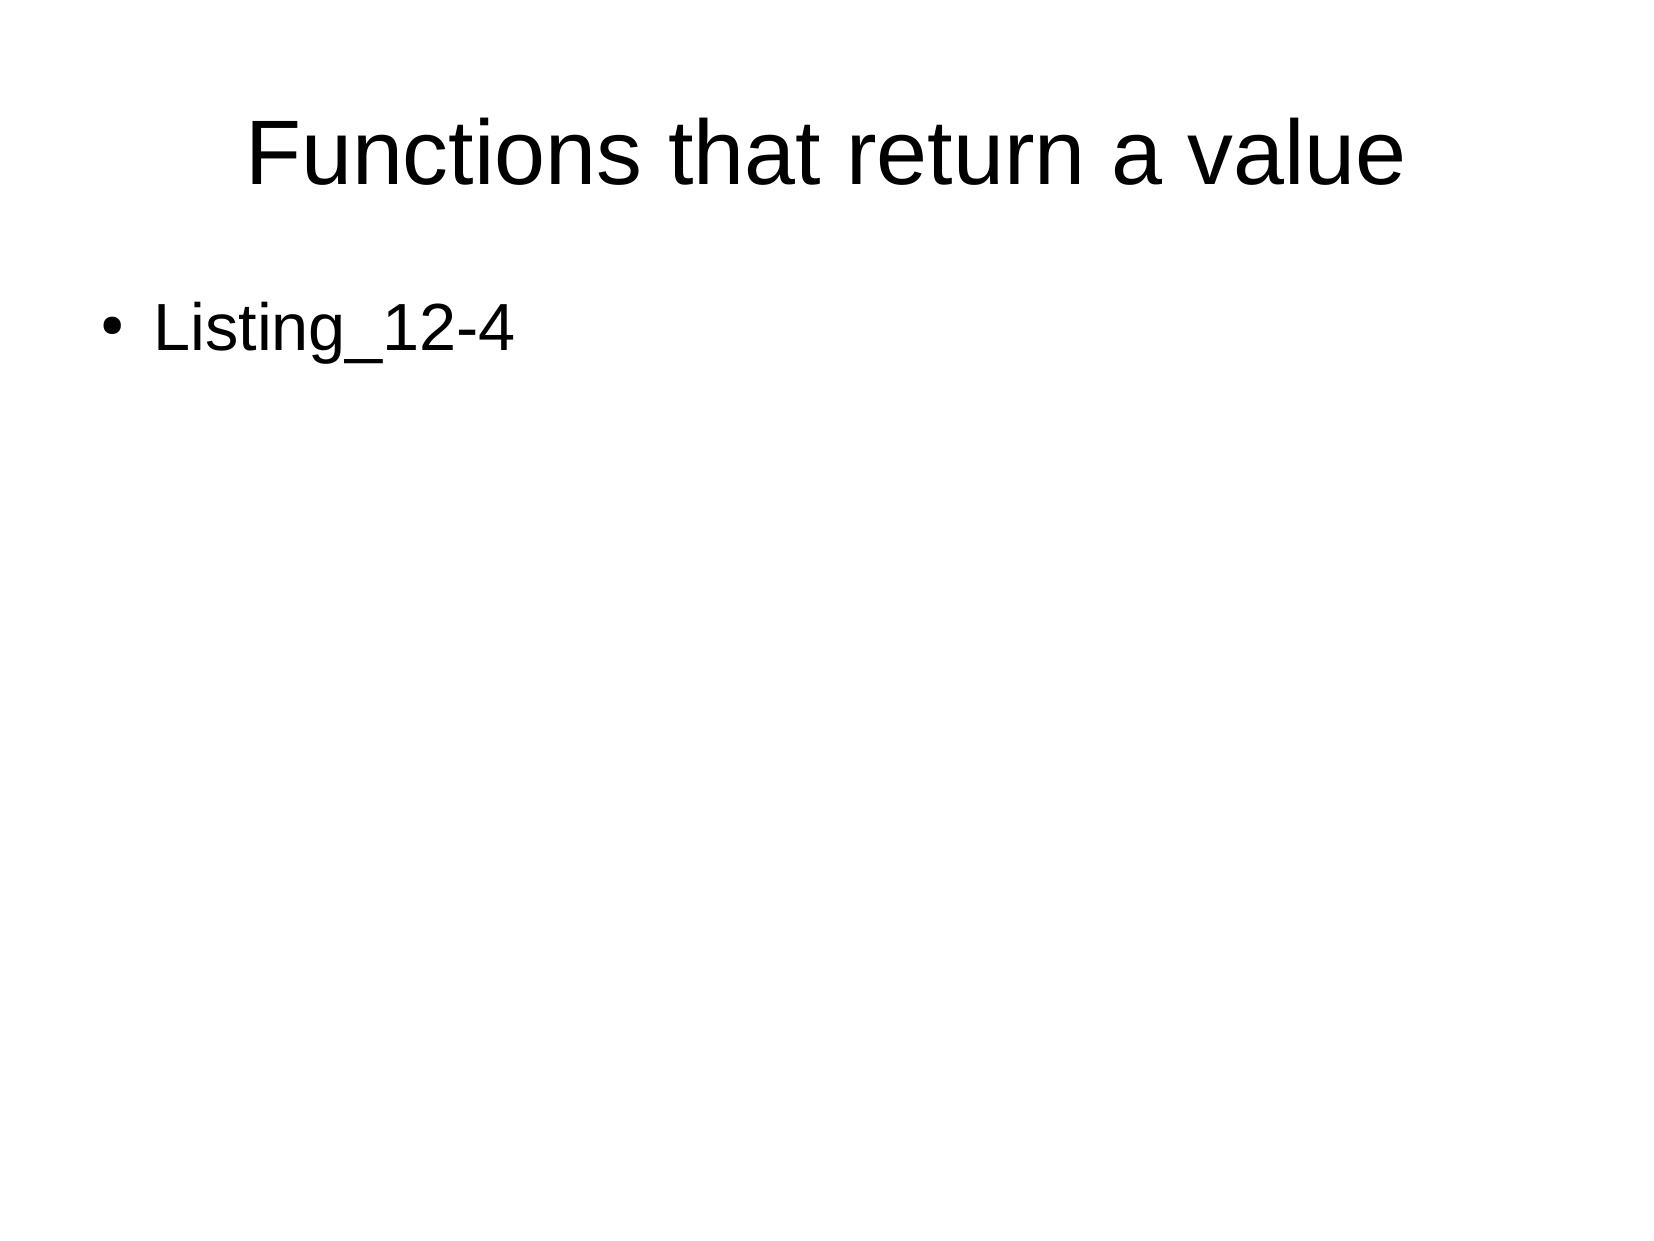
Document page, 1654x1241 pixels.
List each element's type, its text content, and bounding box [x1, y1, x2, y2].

title Functions that return a value [82, 49, 1571, 257]
list Listing_12-4 [82, 290, 1571, 1082]
